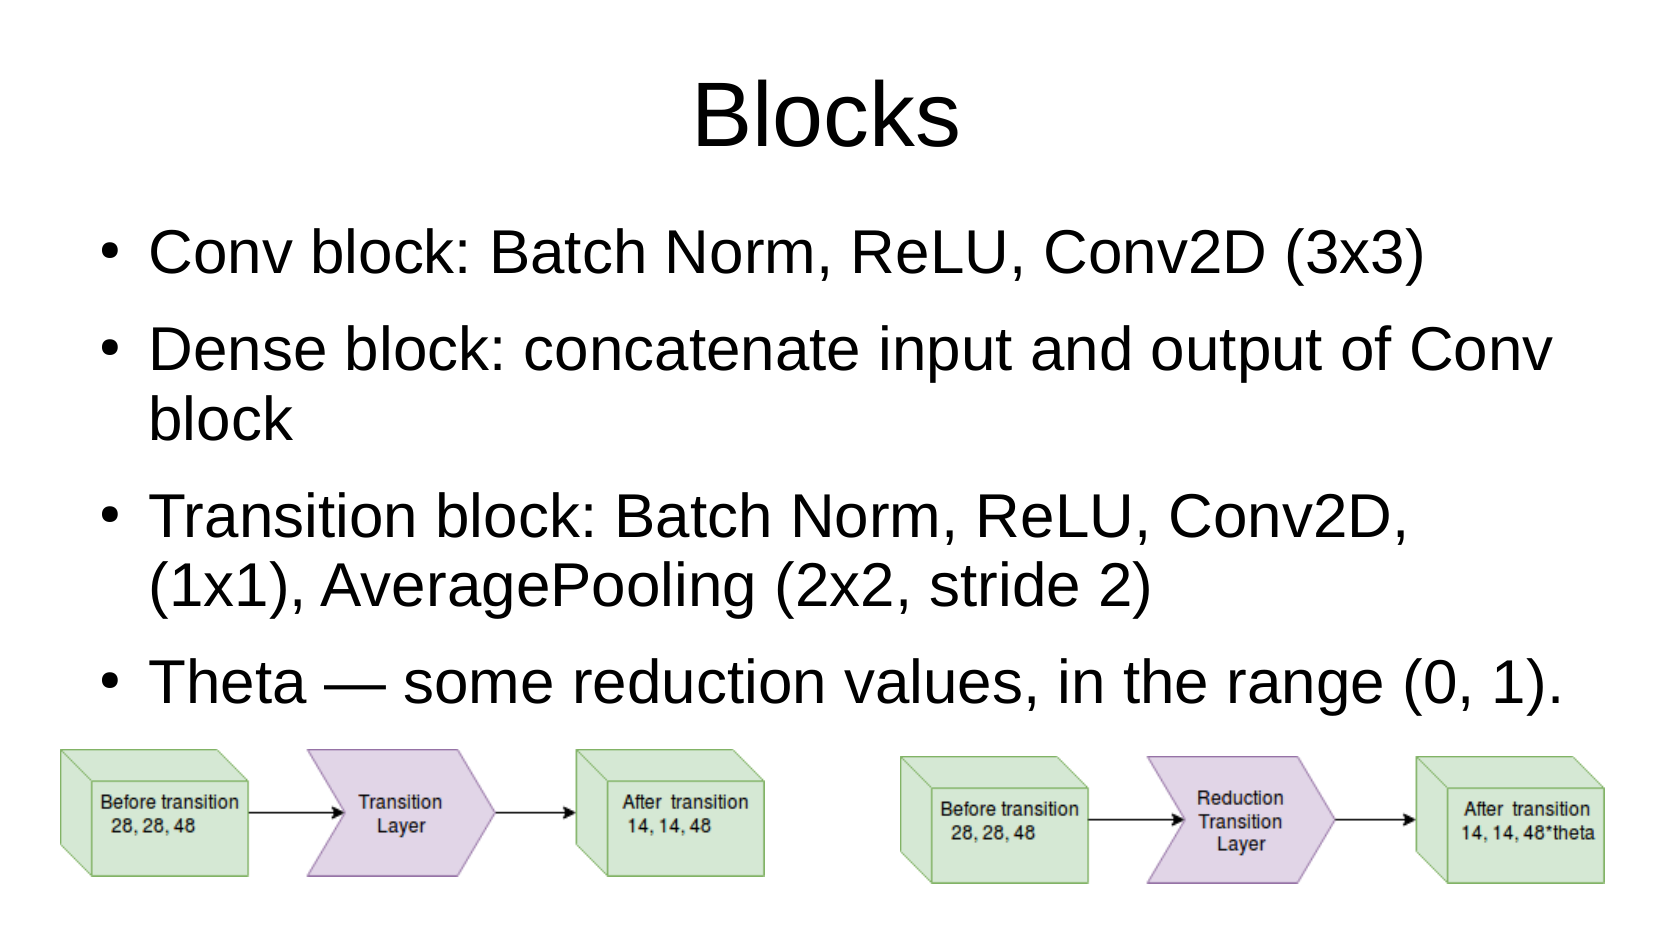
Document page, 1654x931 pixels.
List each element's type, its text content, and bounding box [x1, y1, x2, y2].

picture [60, 749, 765, 877]
list Conv block: Batch Norm, ReLU, Conv2D (3x3) Dense block: concatenate input and output of Conv block Transition block: Batch Norm, ReLU, Conv2D, (1x1), AveragePooling (2x2, stride 2) Theta — some reduction values, in the range (0, 1). [82, 217, 1571, 758]
picture [900, 756, 1605, 884]
title Blocks [82, 37, 1571, 193]
